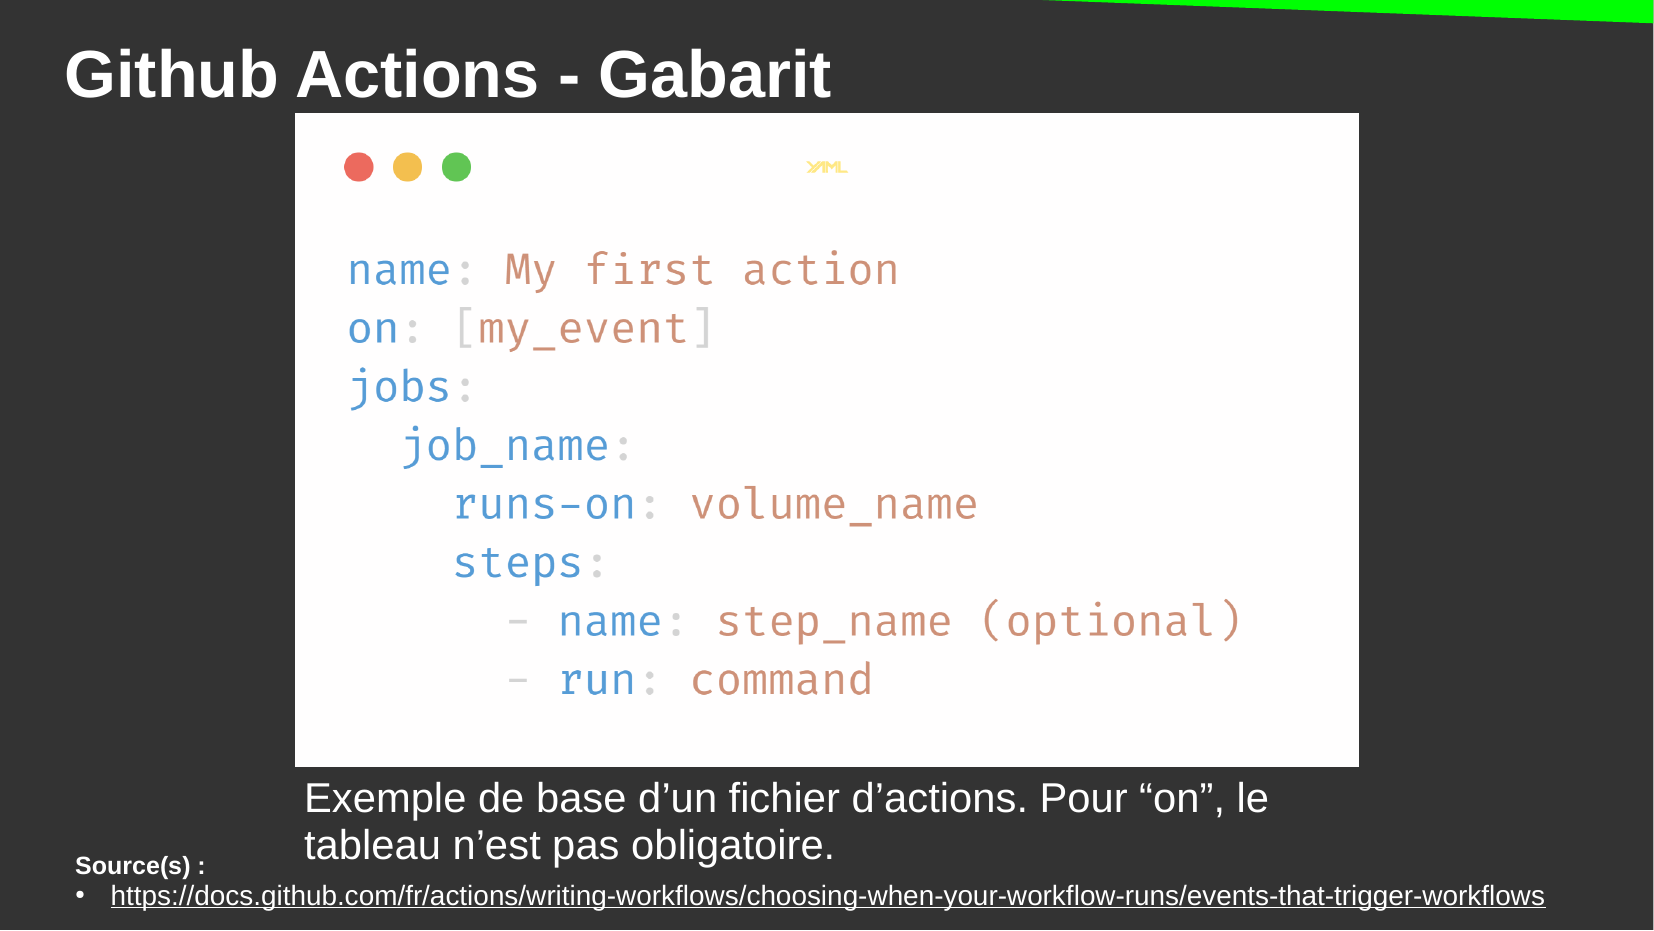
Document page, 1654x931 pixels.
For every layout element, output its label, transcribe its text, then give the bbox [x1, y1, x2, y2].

title Github Actions - Gabarit [64, 37, 1105, 119]
text_box Source(s) : https://docs.github.com/fr/actions/writing-workflows/choosing-when-your-workflow-runs/events-that-trigger-workflows [60, 844, 1607, 919]
text_box [1042, 0, 1654, 24]
picture [295, 113, 1359, 767]
text_box Exemple de base d’un fichier d’actions. Pour “on”, le tableau n’est pas obligatoire. [289, 767, 1424, 876]
